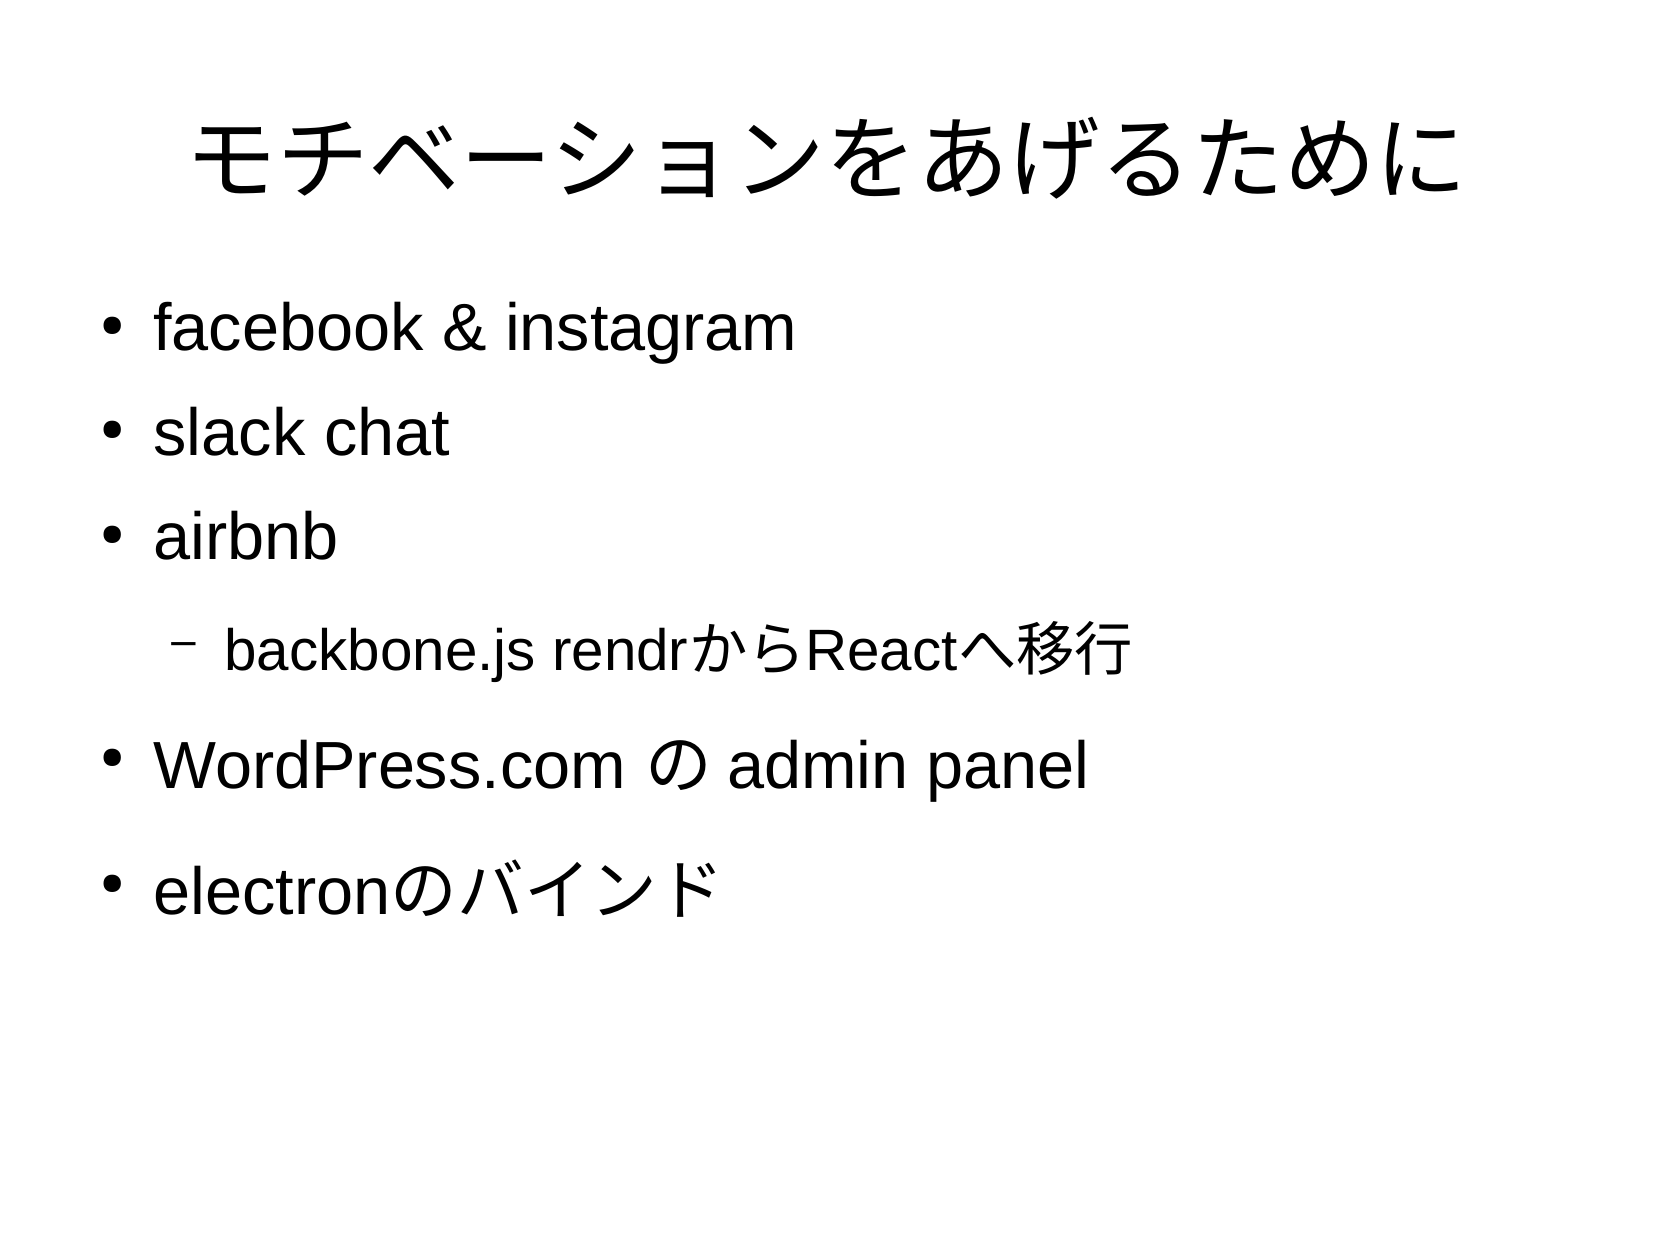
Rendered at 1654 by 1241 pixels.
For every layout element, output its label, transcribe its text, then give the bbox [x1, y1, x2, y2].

title モチベーションをあげるために [82, 49, 1571, 257]
list facebook & instagram slack chat airbnb backbone.js rendrからReactへ移行 WordPress.com の admin panel electronのバインド [82, 290, 1571, 1010]
